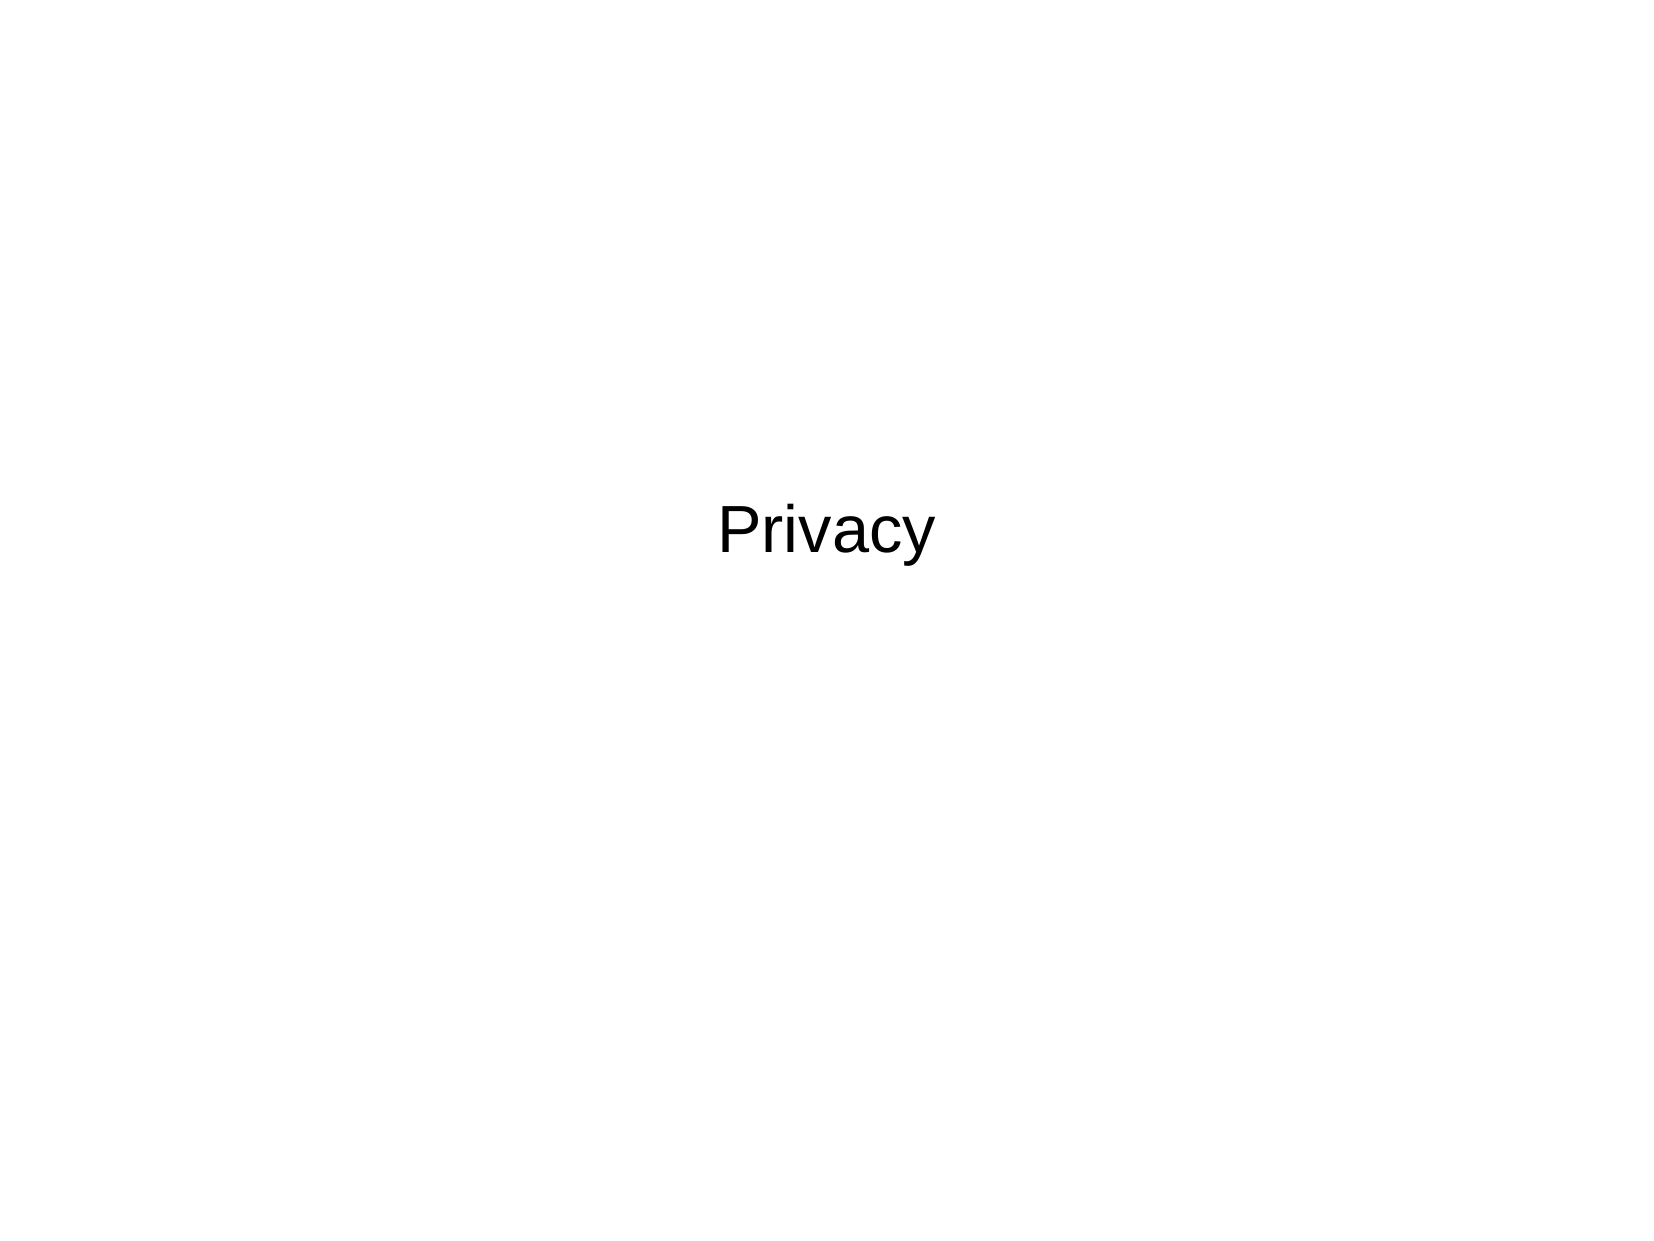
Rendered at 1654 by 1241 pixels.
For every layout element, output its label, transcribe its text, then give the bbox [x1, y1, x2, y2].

subtitle Privacy [82, 49, 1571, 1010]
